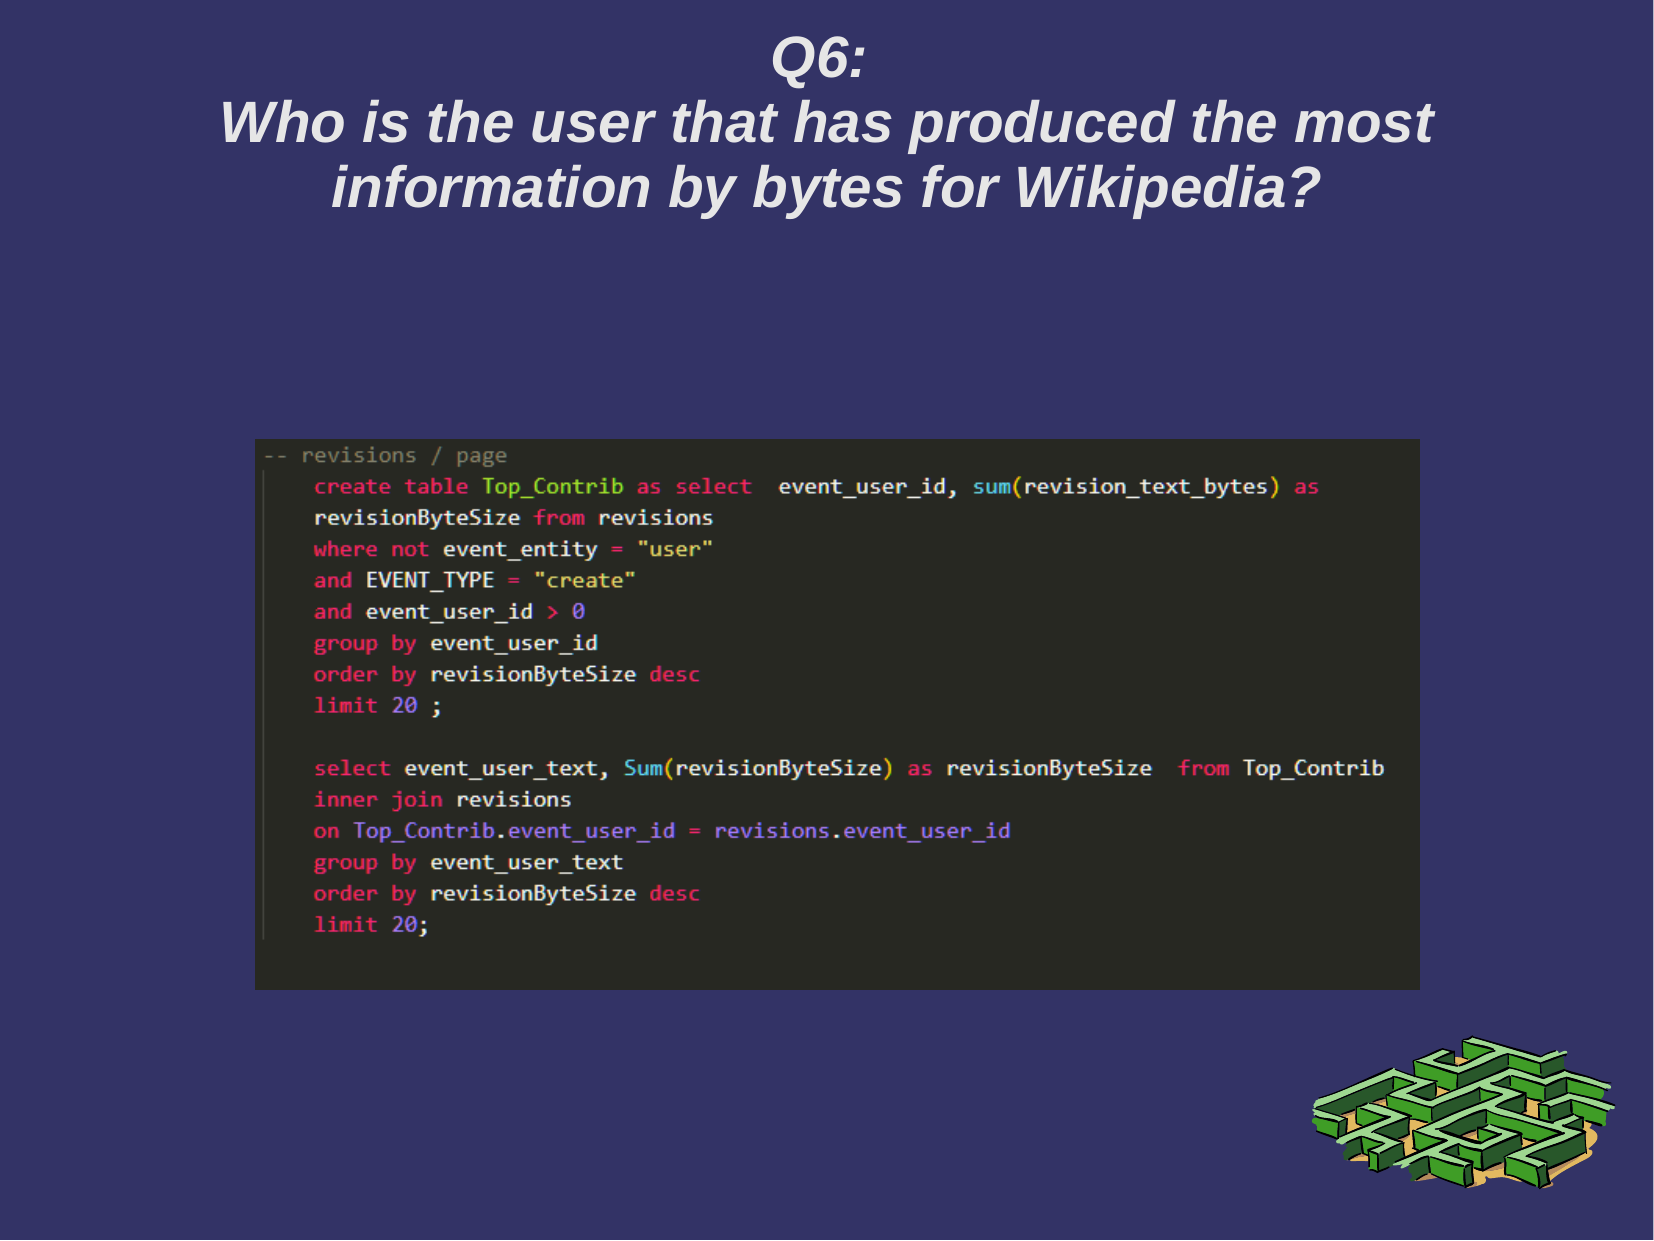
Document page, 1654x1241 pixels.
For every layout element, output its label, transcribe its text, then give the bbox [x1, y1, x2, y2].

title Q6: Who is the user that has produced the most information by bytes for Wikipedia? [121, 19, 1534, 227]
picture [255, 439, 1420, 991]
